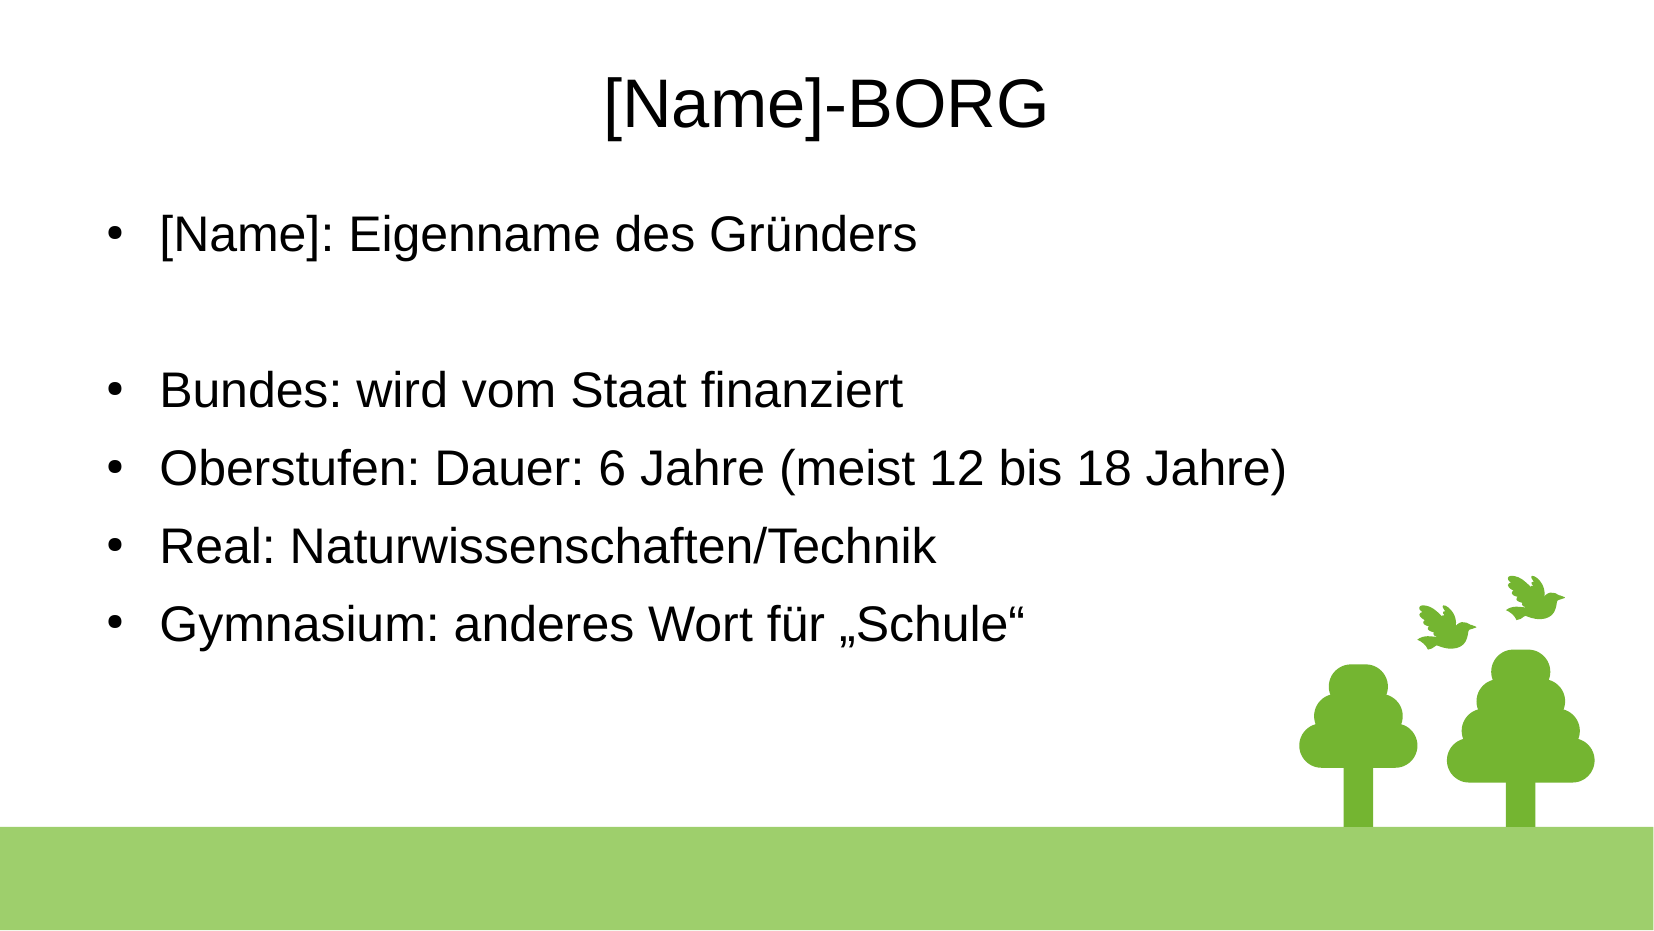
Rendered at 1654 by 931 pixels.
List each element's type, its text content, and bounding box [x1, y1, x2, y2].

title [Name]-BORG [88, 29, 1565, 178]
list [Name]: Eigenname des Gründers Bundes: wird vom Staat finanziert Oberstufen: Dauer: 6 Jahre (meist 12 bis 18 Jahre) Real: Naturwissenschaften/Technik Gymnasium: anderes Wort für „Schule“ [88, 206, 1565, 739]
